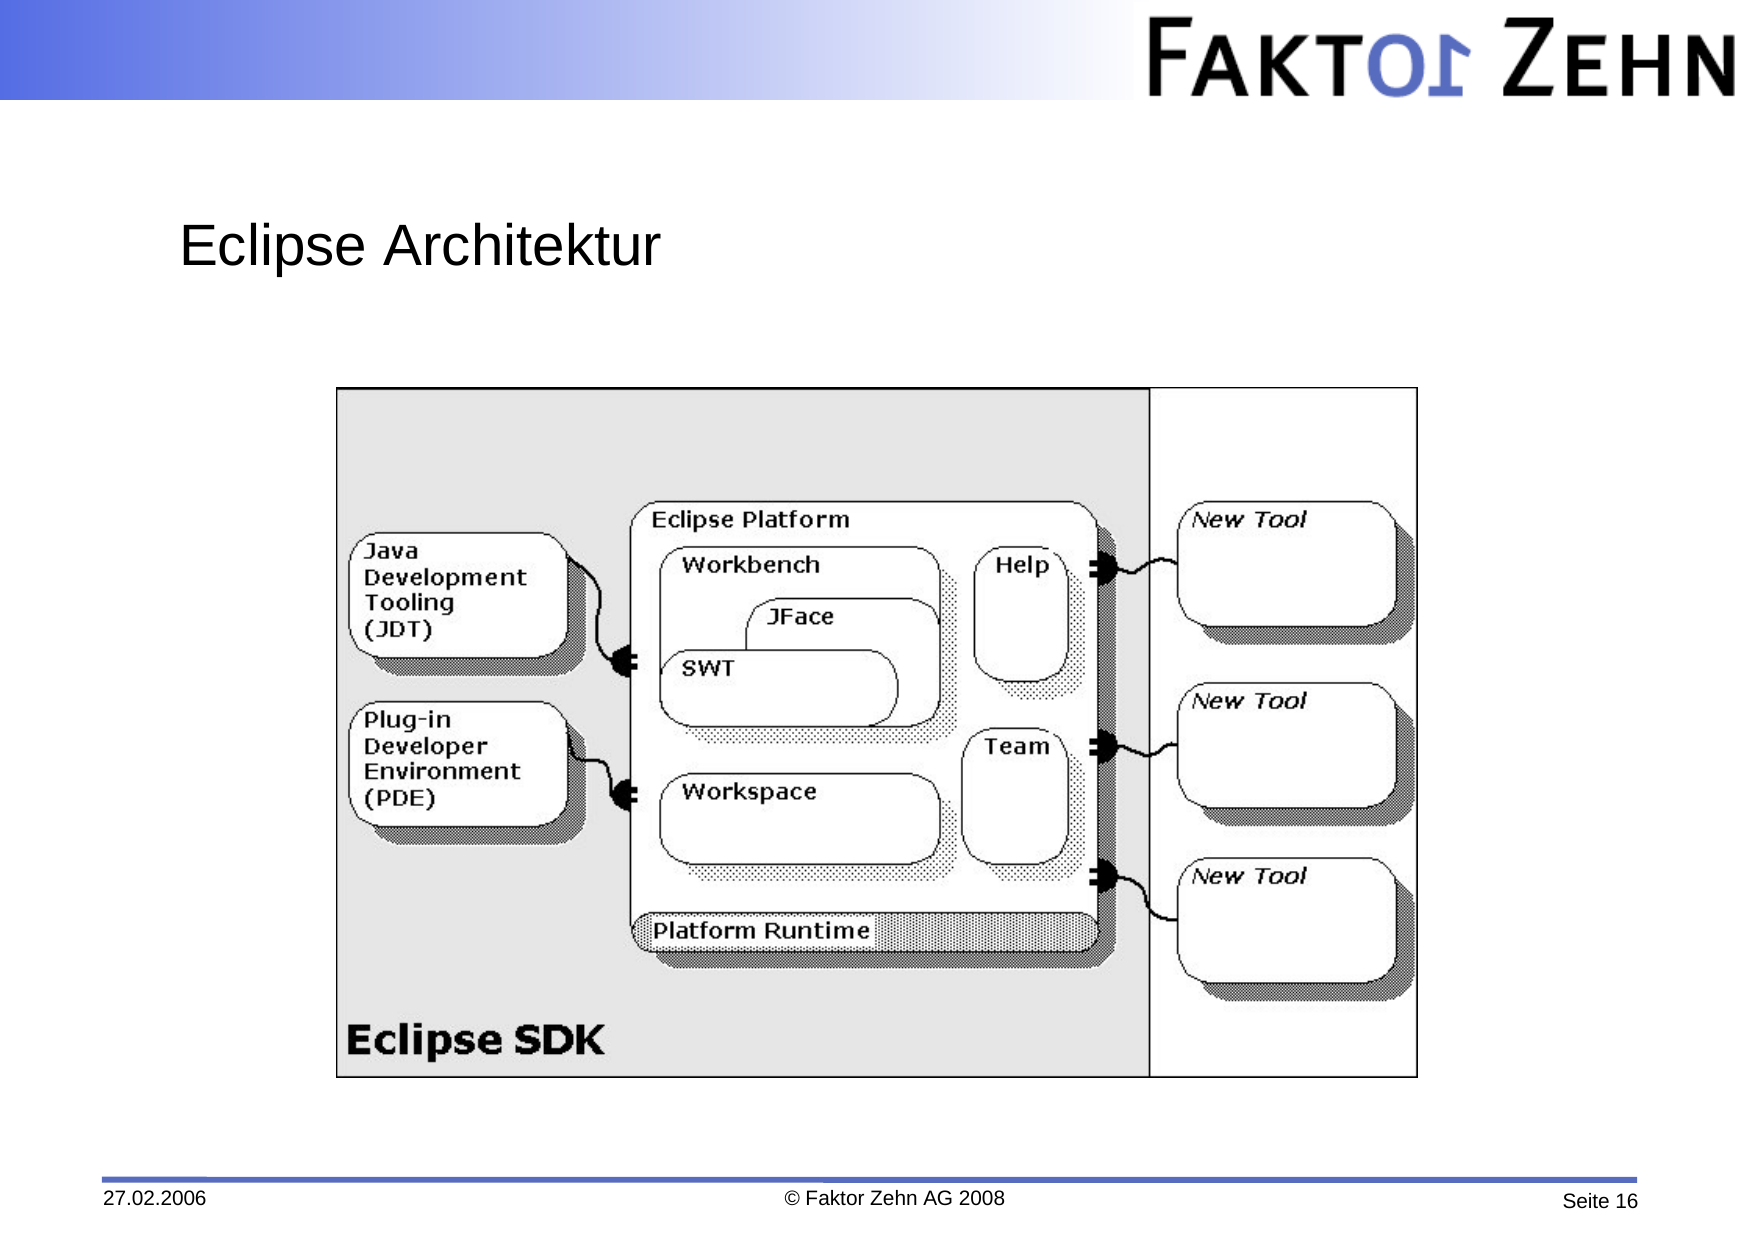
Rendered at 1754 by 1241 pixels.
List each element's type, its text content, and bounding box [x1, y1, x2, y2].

picture [336, 387, 1418, 1078]
picture [1133, 2, 1749, 105]
title Eclipse Architektur [179, 142, 1576, 349]
